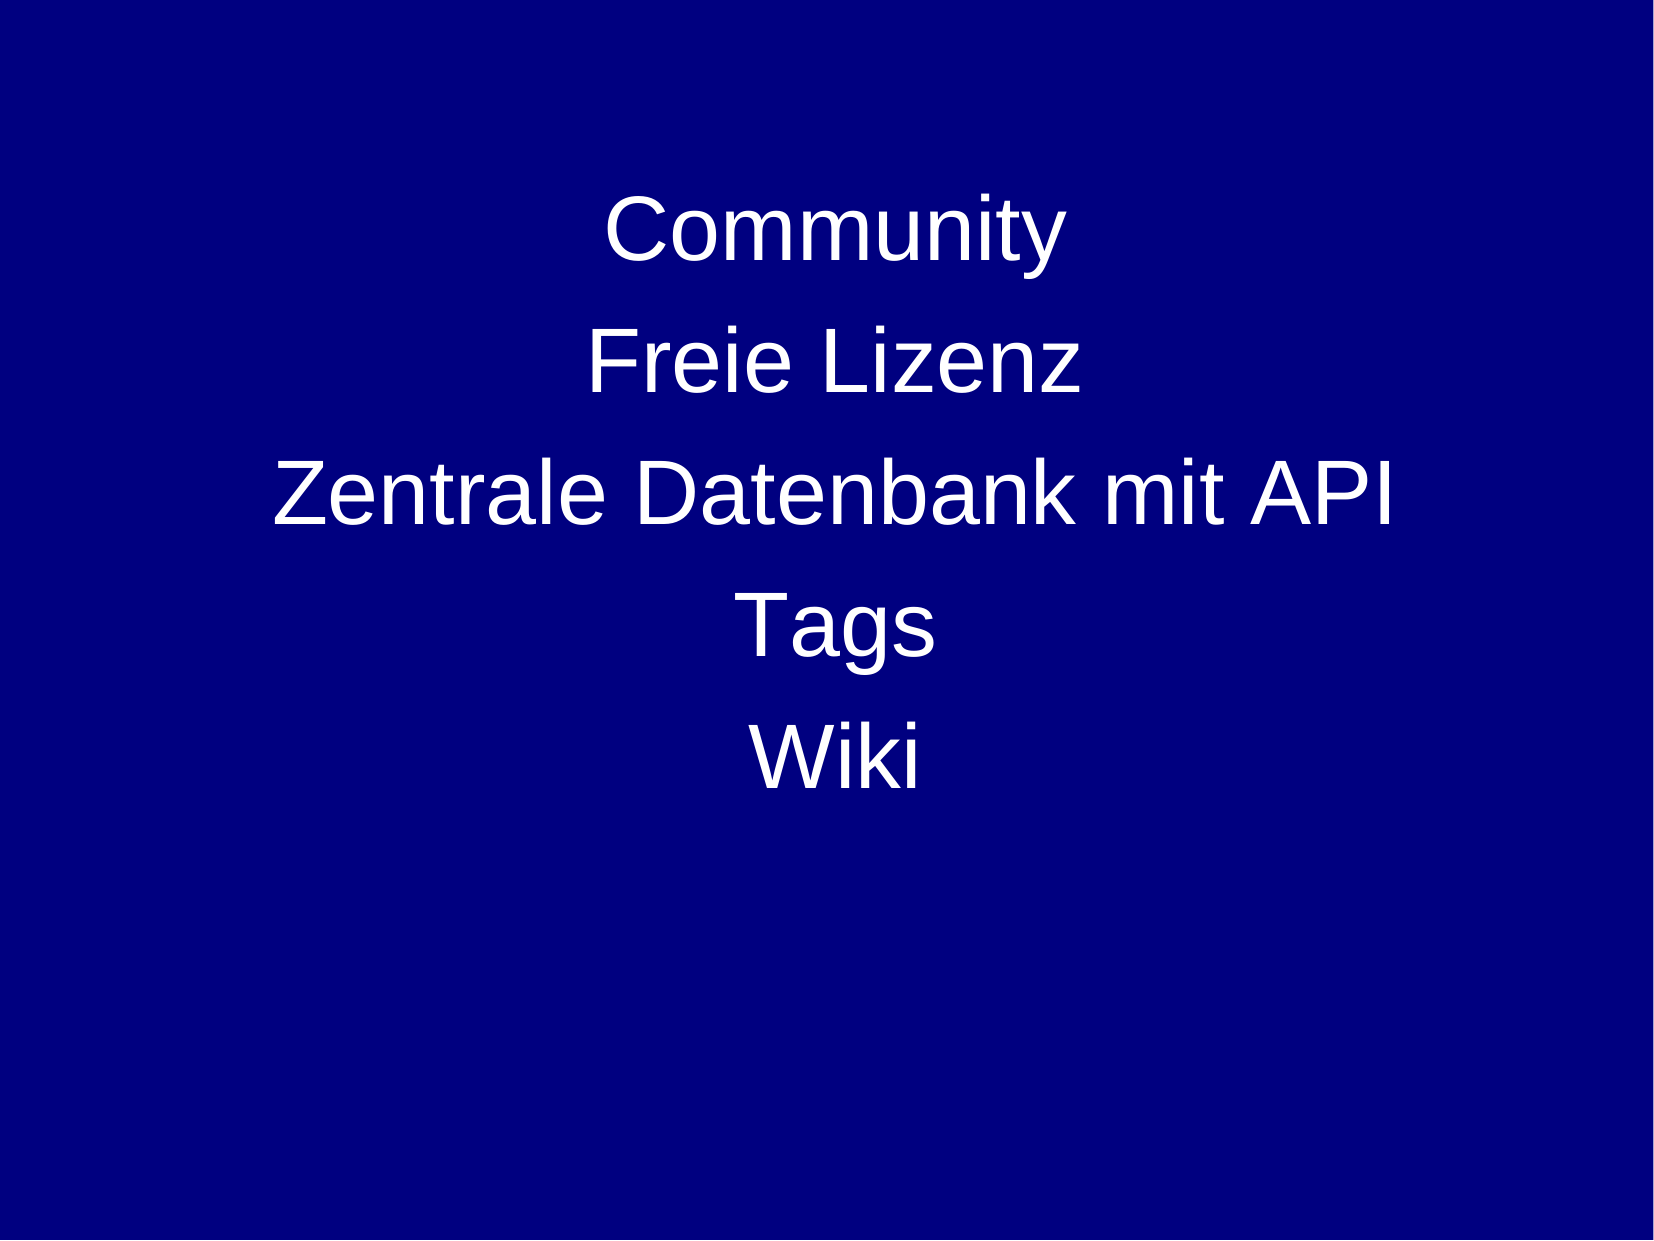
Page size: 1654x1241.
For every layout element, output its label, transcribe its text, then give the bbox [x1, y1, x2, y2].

list Community Freie Lizenz Zentrale Datenbank mit API Tags Wiki [82, 177, 1571, 1109]
